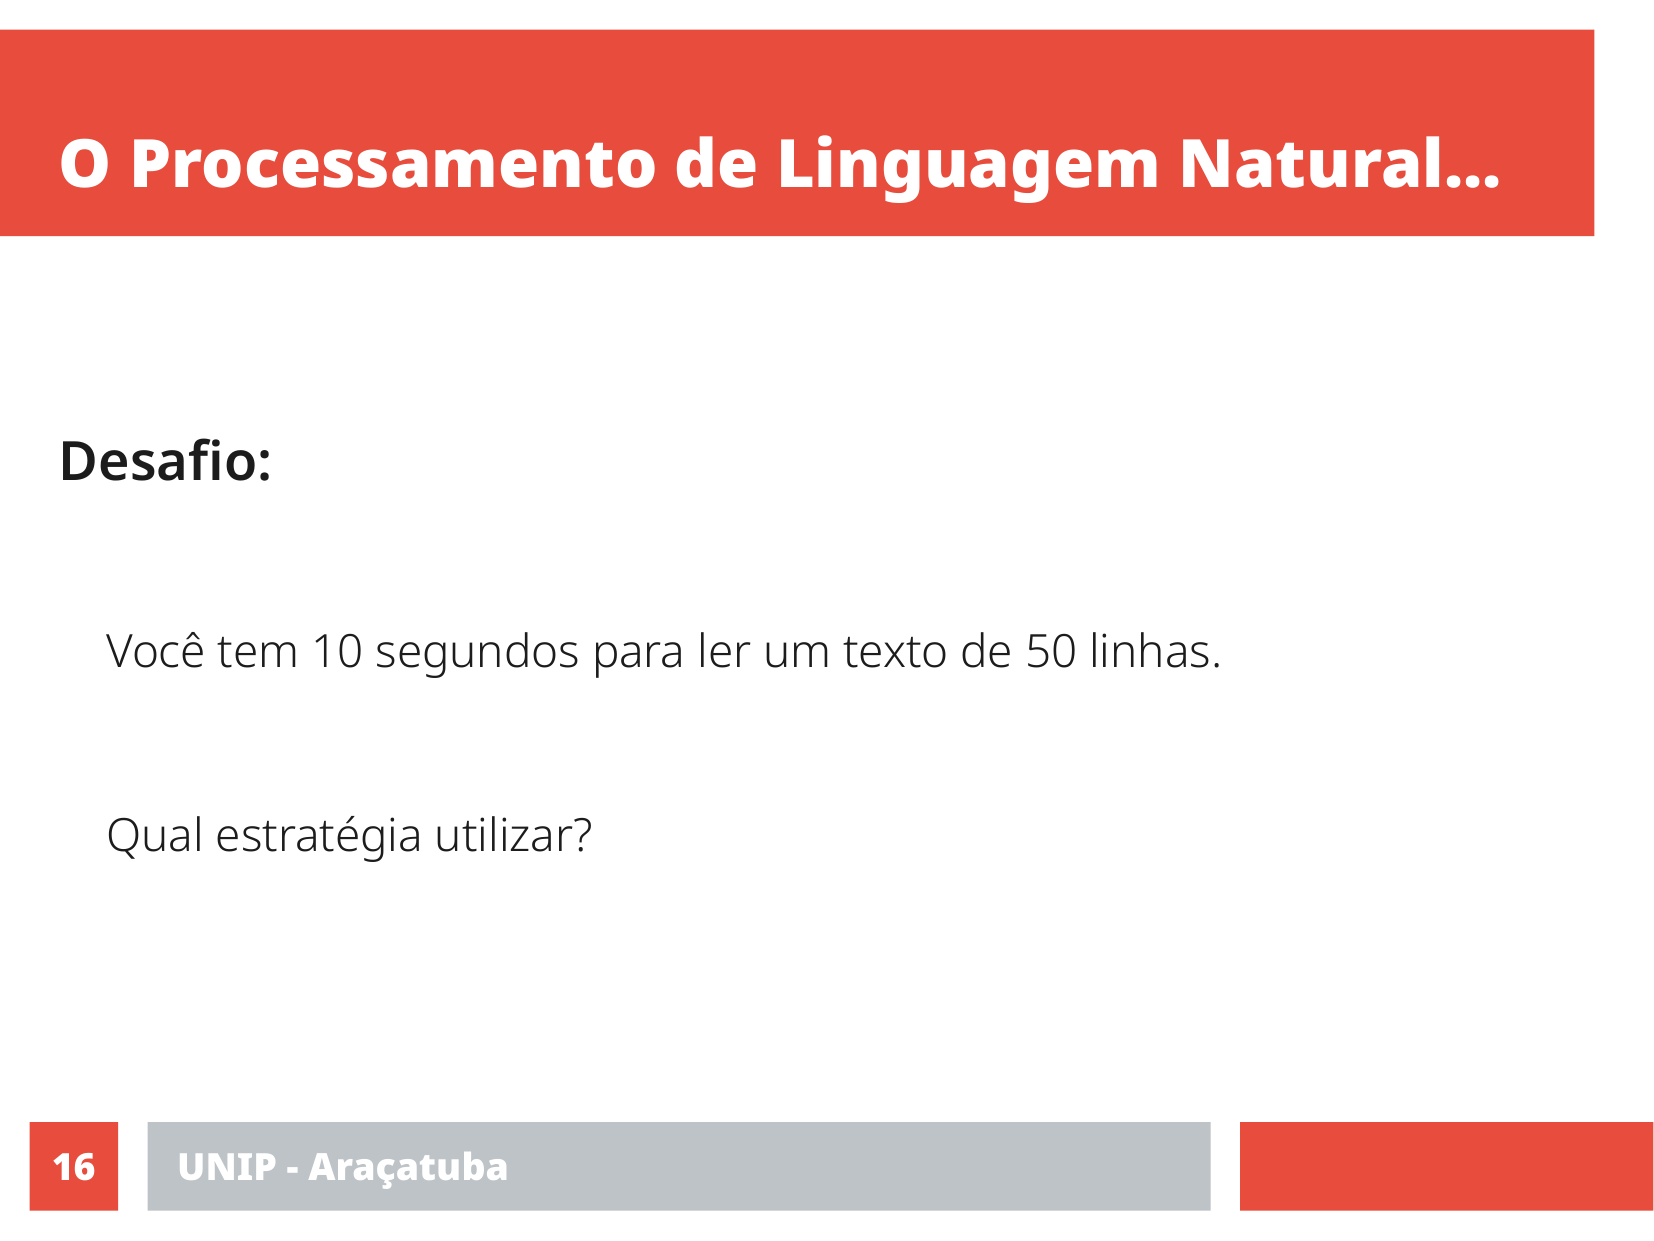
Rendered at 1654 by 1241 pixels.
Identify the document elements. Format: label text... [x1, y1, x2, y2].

title O Processamento de Linguagem Natural... [59, 59, 1595, 207]
list Desafio: Você tem 10 segundos para ler um texto de 50 linhas. Qual estratégia utilizar? [59, 324, 1565, 1093]
